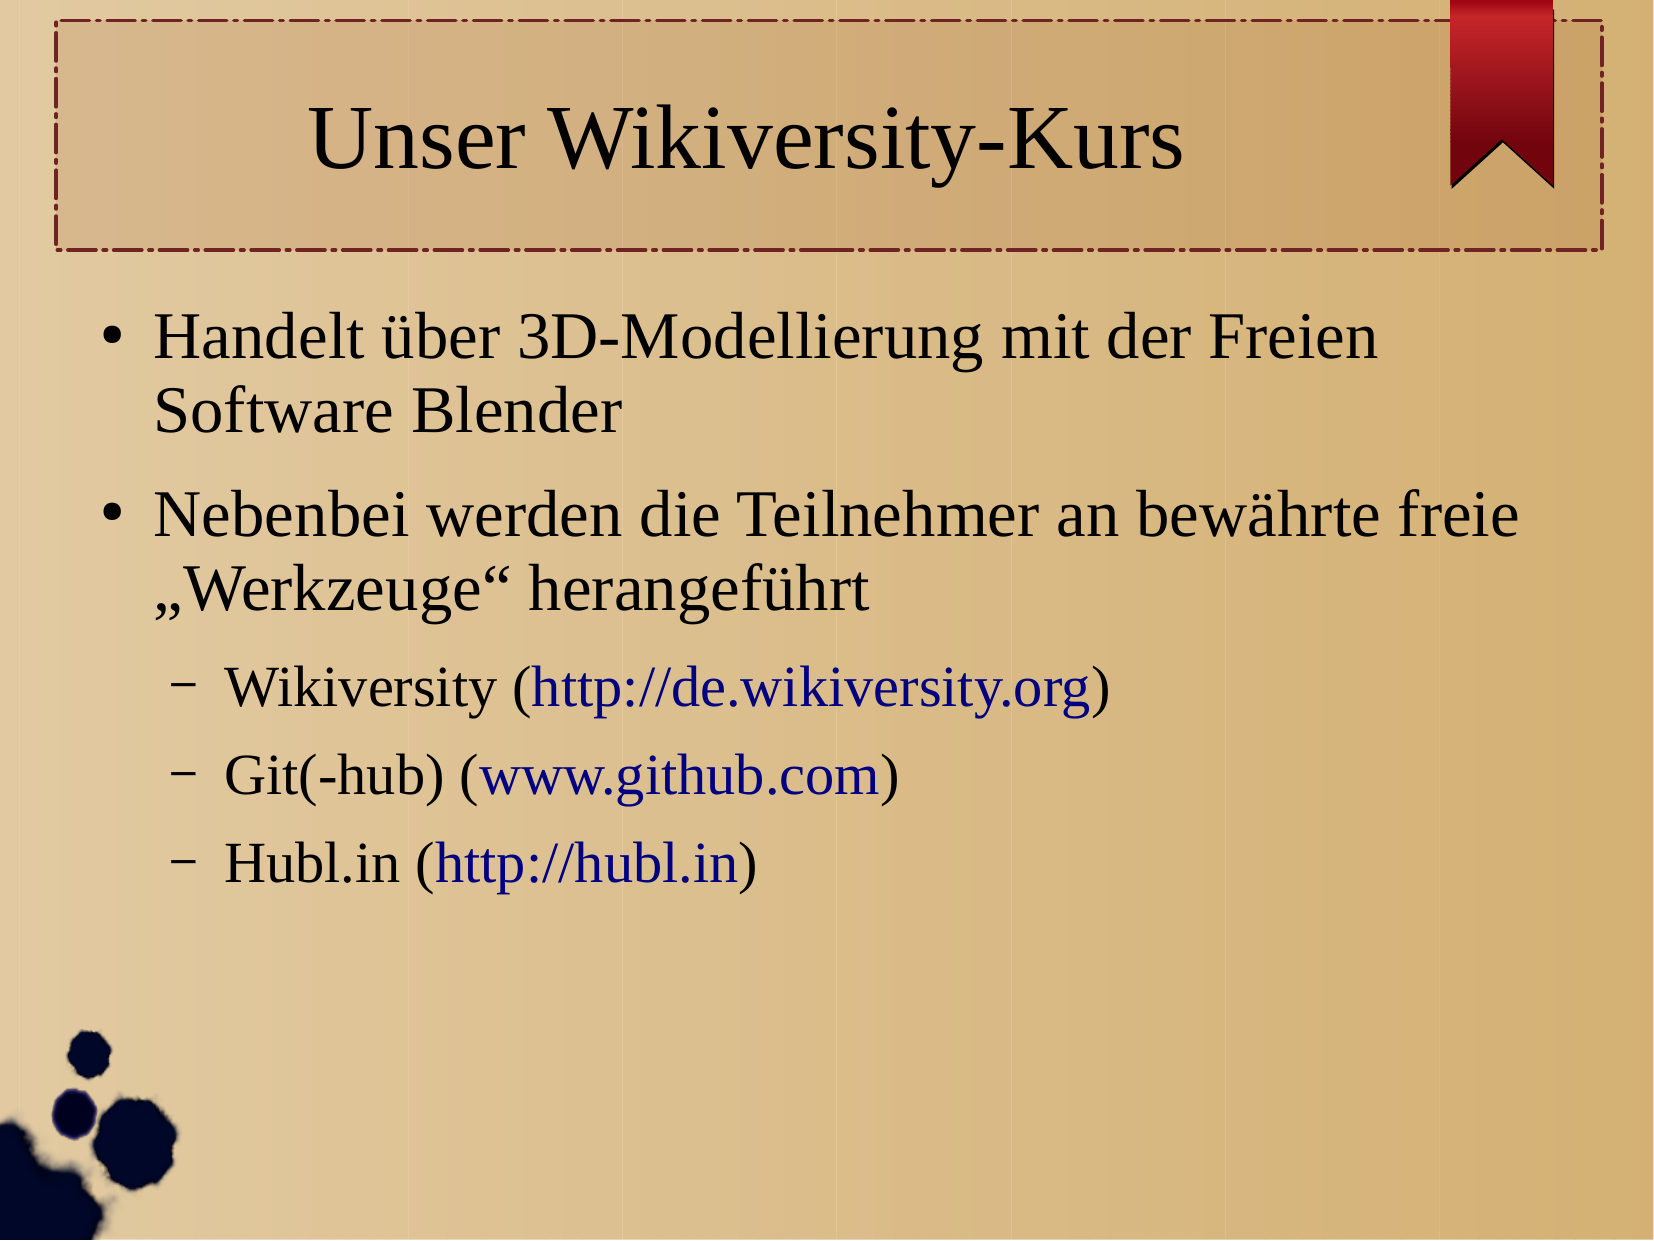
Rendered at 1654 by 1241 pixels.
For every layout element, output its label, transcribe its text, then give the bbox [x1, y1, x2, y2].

list Handelt über 3D-Modellierung mit der Freien Software Blender Nebenbei werden die Teilnehmer an bewährte freie „Werkzeuge“ herangeführt Wikiversity (http://de.wikiversity.org) Git(-hub) (www.github.com) Hubl.in (http://hubl.in) [82, 299, 1571, 1019]
title Unser Wikiversity-Kurs [82, 47, 1412, 229]
